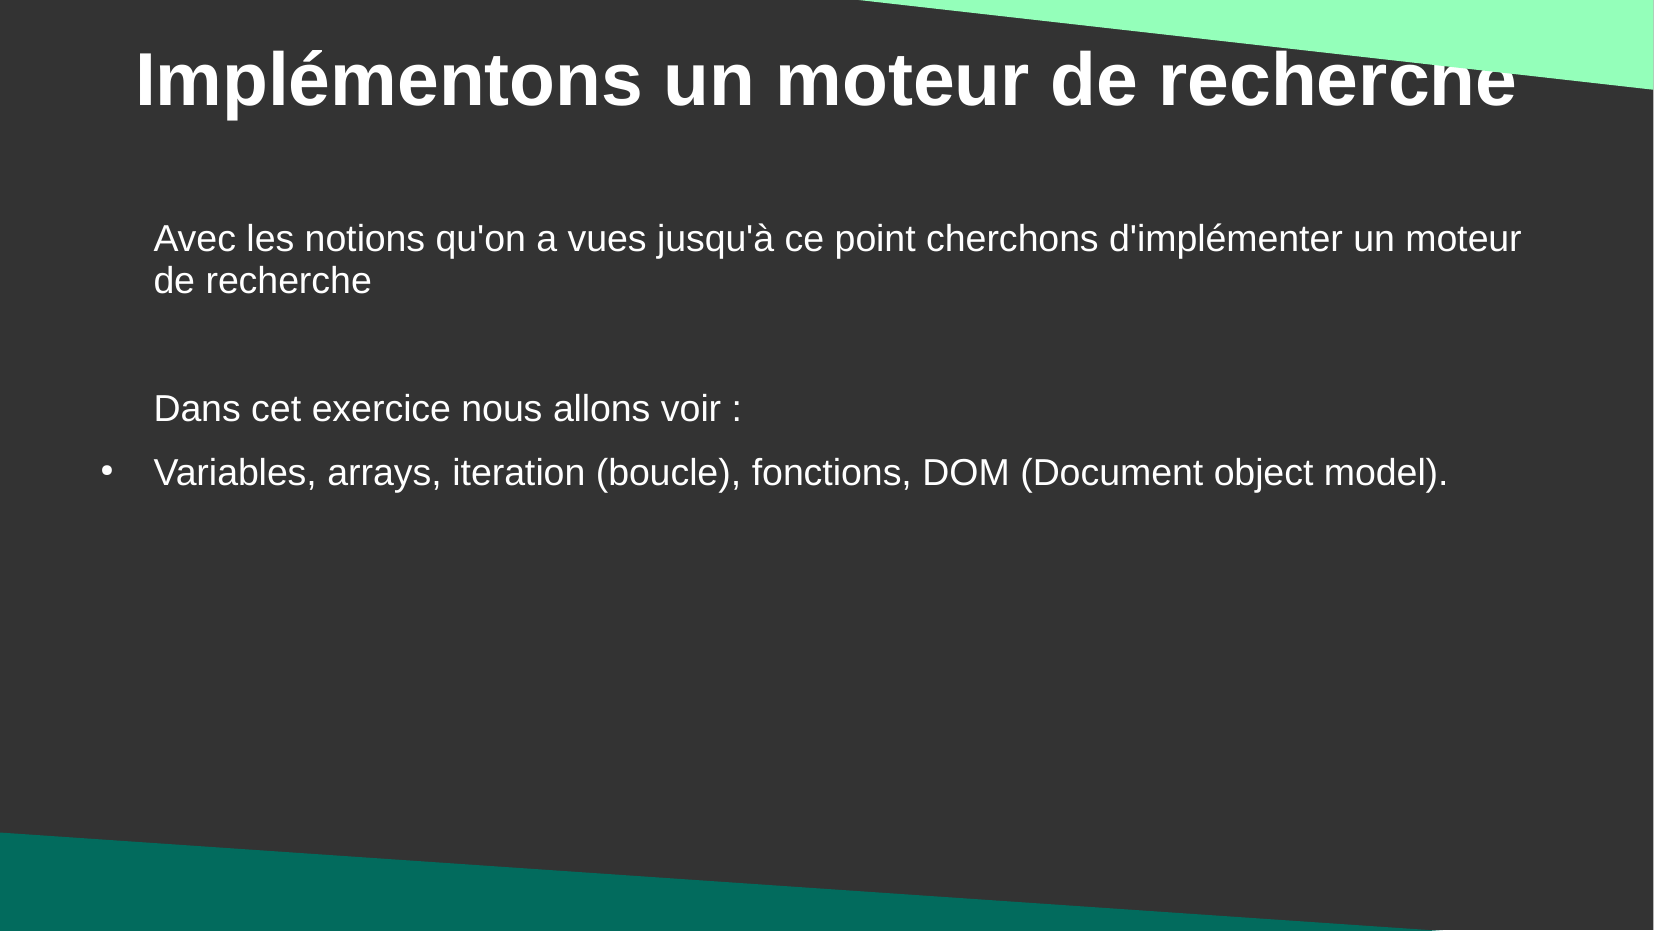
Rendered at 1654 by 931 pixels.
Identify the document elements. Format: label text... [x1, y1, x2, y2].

list Avec les notions qu'on a vues jusqu'à ce point cherchons d'implémenter un moteur de recherche Dans cet exercice nous allons voir : Variables, arrays, iteration (boucle), fonctions, DOM (Document object model). [82, 217, 1571, 757]
text_box [858, 0, 1654, 90]
title Implémentons un moteur de recherche [82, 37, 1571, 193]
